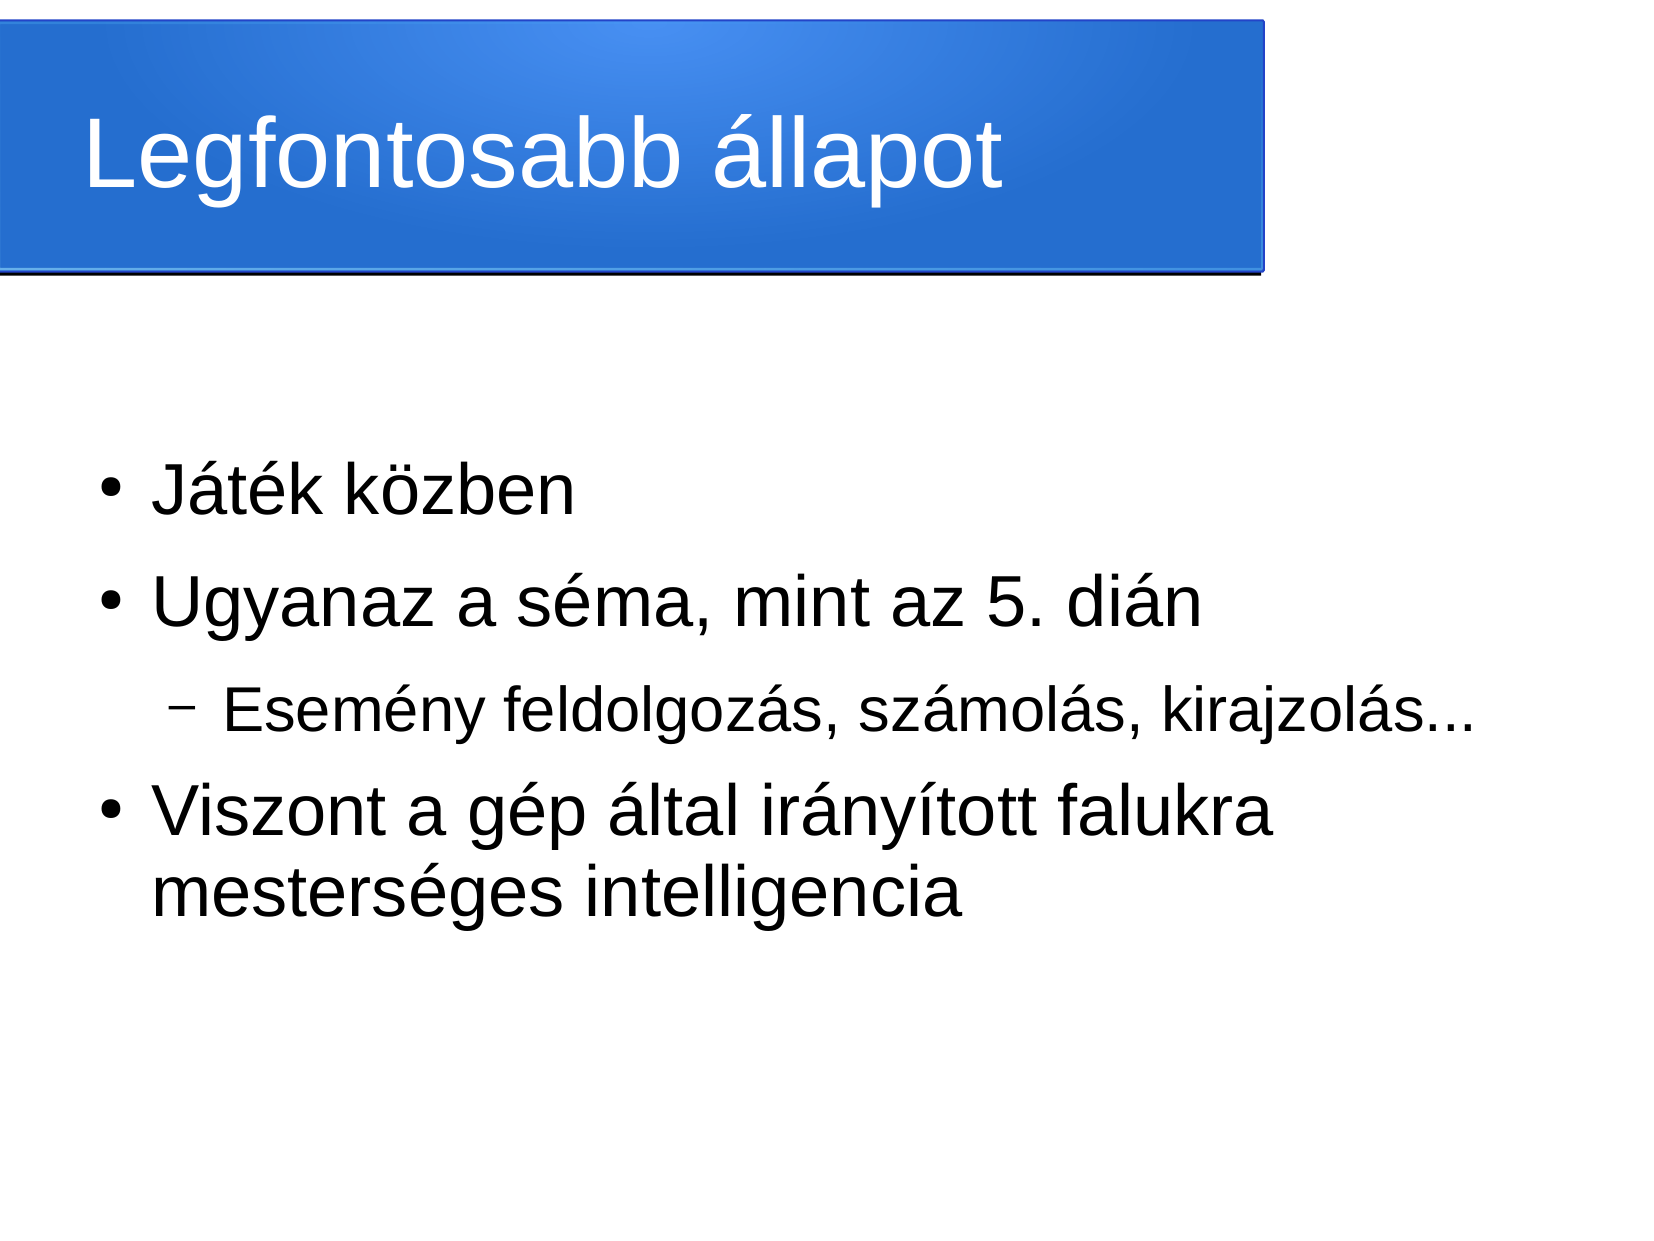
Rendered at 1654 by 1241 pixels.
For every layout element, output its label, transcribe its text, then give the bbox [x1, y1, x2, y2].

list Játék közben Ugyanaz a séma, mint az 5. dián Esemény feldolgozás, számolás, kirajzolás... Viszont a gép által irányított falukra mesterséges intelligencia [80, 448, 1536, 1169]
title Legfontosabb állapot [82, 49, 1250, 257]
